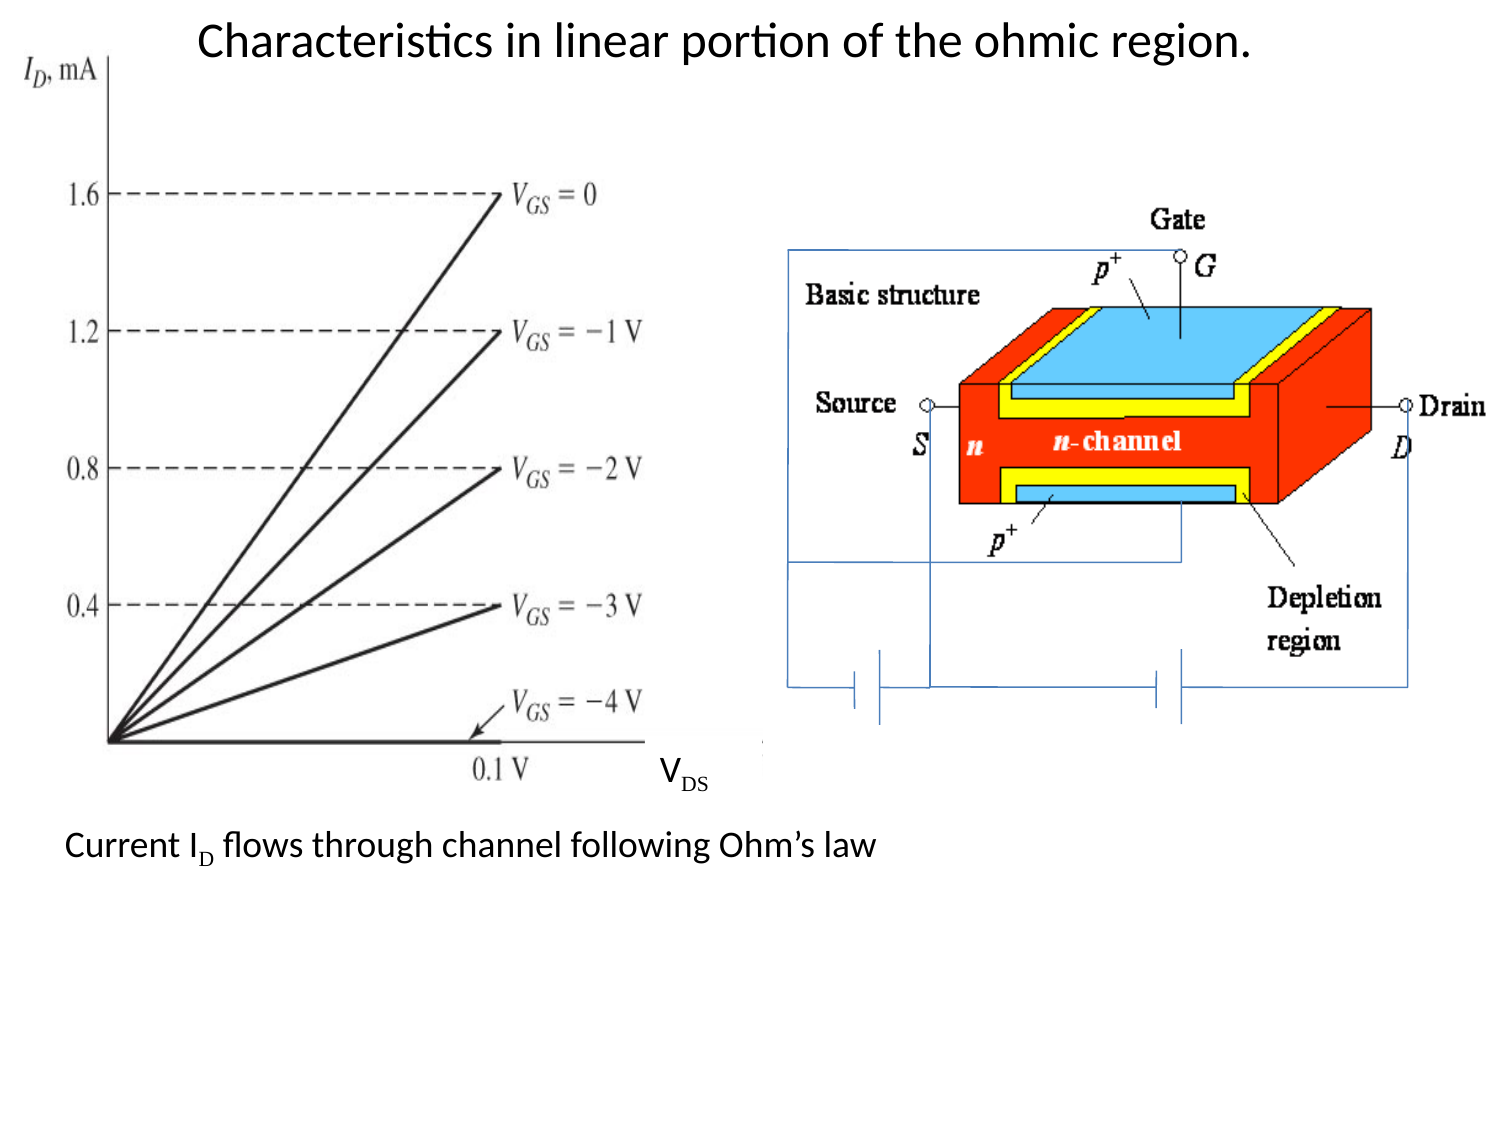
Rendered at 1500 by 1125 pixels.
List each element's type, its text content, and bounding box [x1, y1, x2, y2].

text_box Characteristics in linear portion of the ohmic region. [75, 0, 1375, 75]
picture [24, 49, 763, 794]
text_box VDS [644, 737, 763, 804]
picture [795, 563, 929, 675]
picture [795, 187, 1500, 675]
text_box Current ID flows through channel following Ohm’s law [50, 812, 1438, 924]
